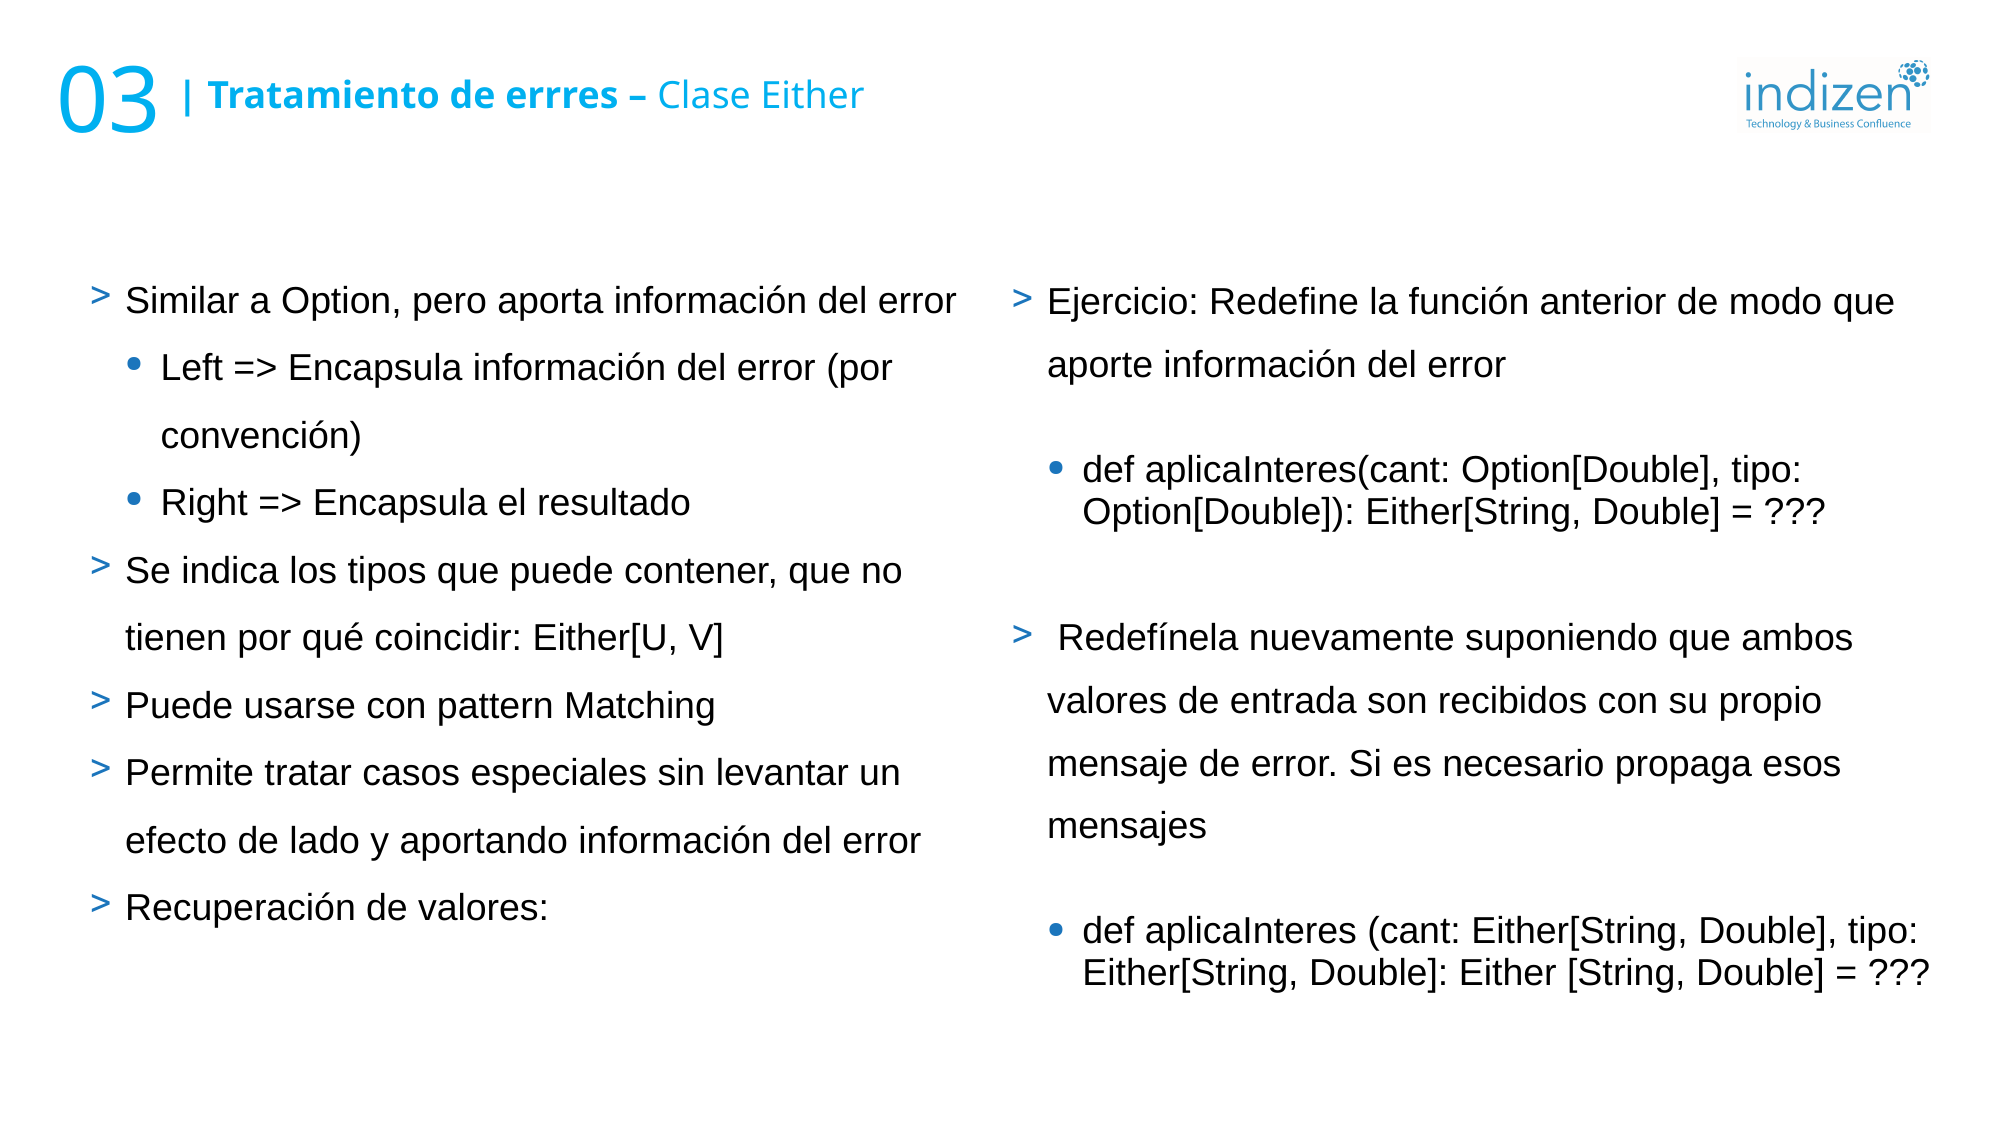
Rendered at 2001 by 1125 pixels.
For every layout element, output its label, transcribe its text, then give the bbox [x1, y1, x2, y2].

picture [1737, 57, 1931, 133]
text_box | Tratamiento de errres – Clase Either [157, 60, 1276, 126]
text_box Similar a Option, pero aporta información del error Left => Encapsula información del error (por convención) Right => Encapsula el resultado Se indica los tipos que puede contener, que no tienen por qué coincidir: Either[U, V] Puede usarse con pattern Matching Permite tratar casos especiales sin levantar un efecto de lado y aportando información del error Recuperación de valores: [75, 200, 981, 945]
text_box 03 [41, 45, 1392, 127]
text_box Ejercicio: Redefine la función anterior de modo que aporte información del error def aplicaInteres(cant: Option[Double], tipo: Option[Double]): Either[String, Double] = ??? Redefínela nuevamente suponiendo que ambos valores de entrada son recibidos con su propio mensaje de error. Si es necesario propaga esos mensajes def aplicaInteres (cant: Either[String, Double], tipo: Either[String, Double]: Either [String, Double] = ??? [1011, 259, 1968, 929]
text_box 03 [69, 72, 96, 126]
